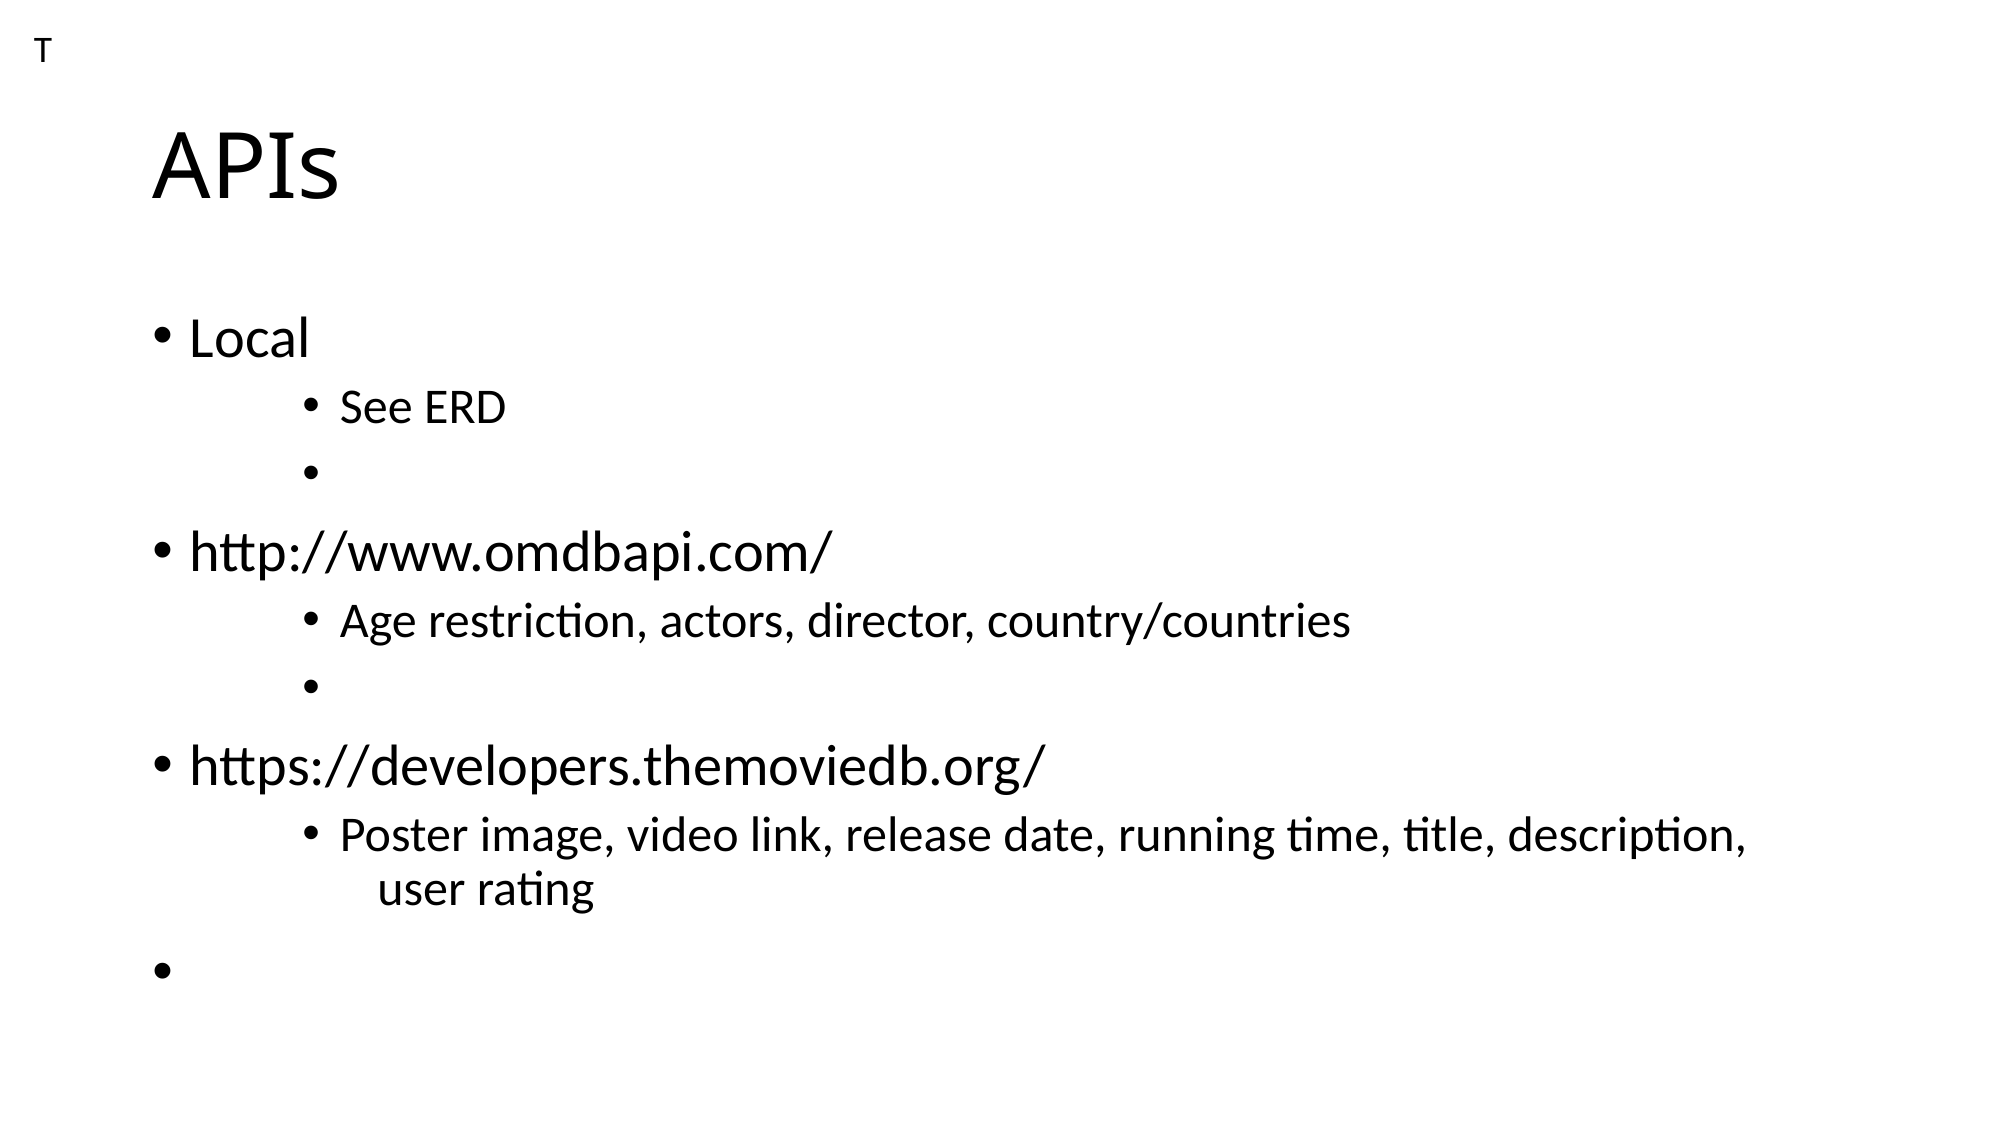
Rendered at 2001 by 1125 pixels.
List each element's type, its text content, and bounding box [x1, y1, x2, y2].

text_box T [18, 17, 68, 79]
title APIs [137, 59, 1863, 278]
list Local See ERD http://www.omdbapi.com/ Age restriction, actors, director, country/countries https://developers.themoviedb.org/ Poster image, video link, release date, running time, title, description, user rating [137, 299, 1863, 1014]
